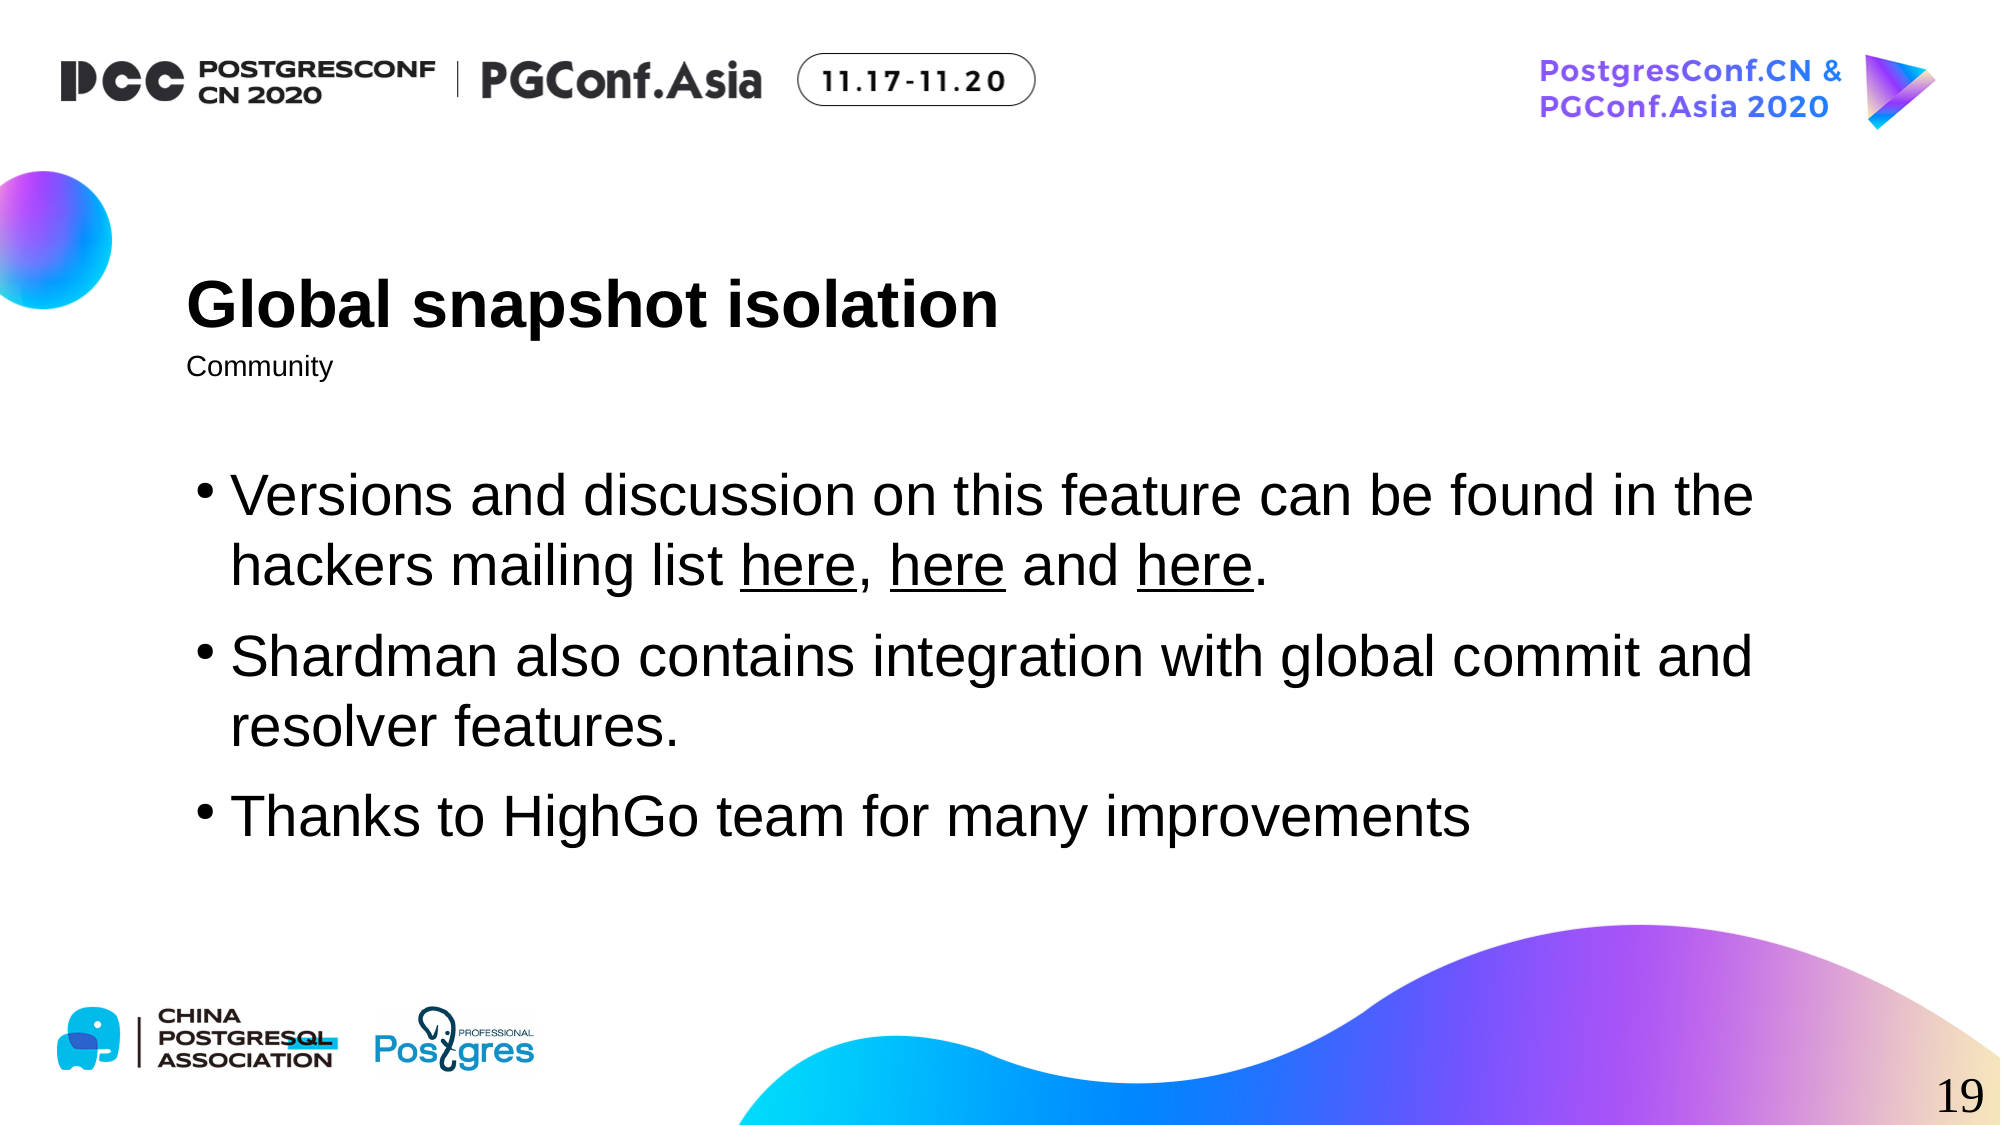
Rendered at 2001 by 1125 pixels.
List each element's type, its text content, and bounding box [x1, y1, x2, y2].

text_box Versions and discussion on this feature can be found in the hackers mailing list here, here and here. Shardman also contains integration with global commit and resolver features. Thanks to HighGo team for many improvements [180, 450, 1846, 931]
picture [0, 0, 2001, 1125]
text_box <номер> [1883, 1054, 2000, 1125]
text_box Global snapshot isolation Community [171, 237, 1850, 390]
